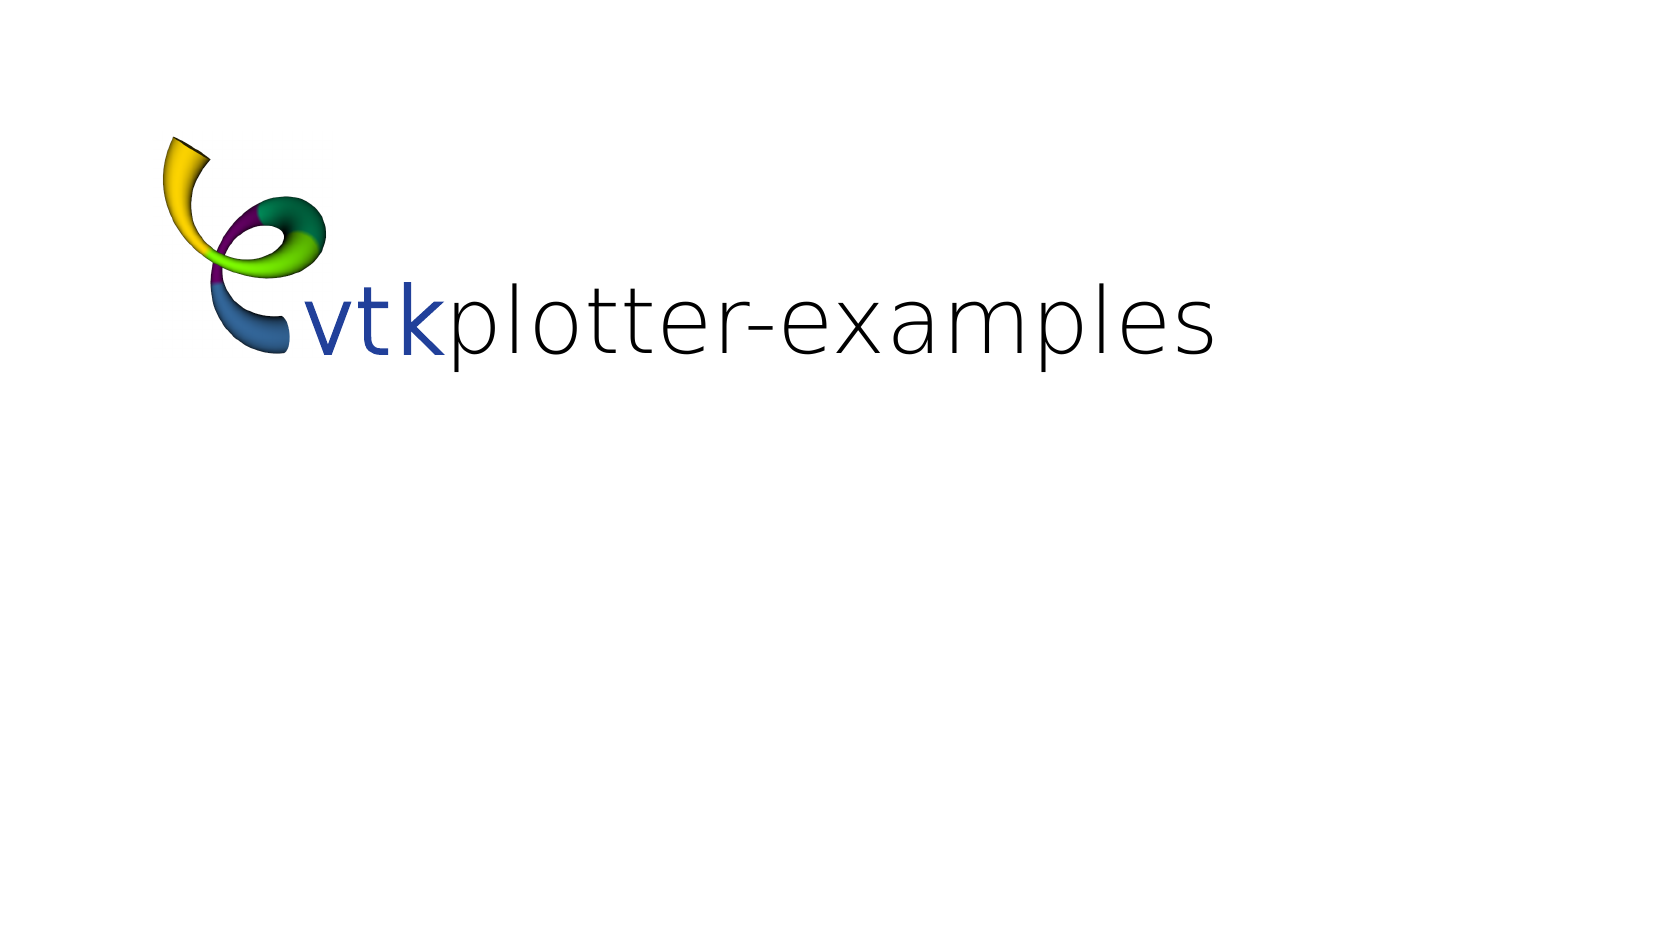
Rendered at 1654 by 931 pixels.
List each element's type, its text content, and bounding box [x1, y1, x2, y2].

text_box vtkplotter-examples [286, 260, 1516, 530]
picture [153, 131, 333, 358]
